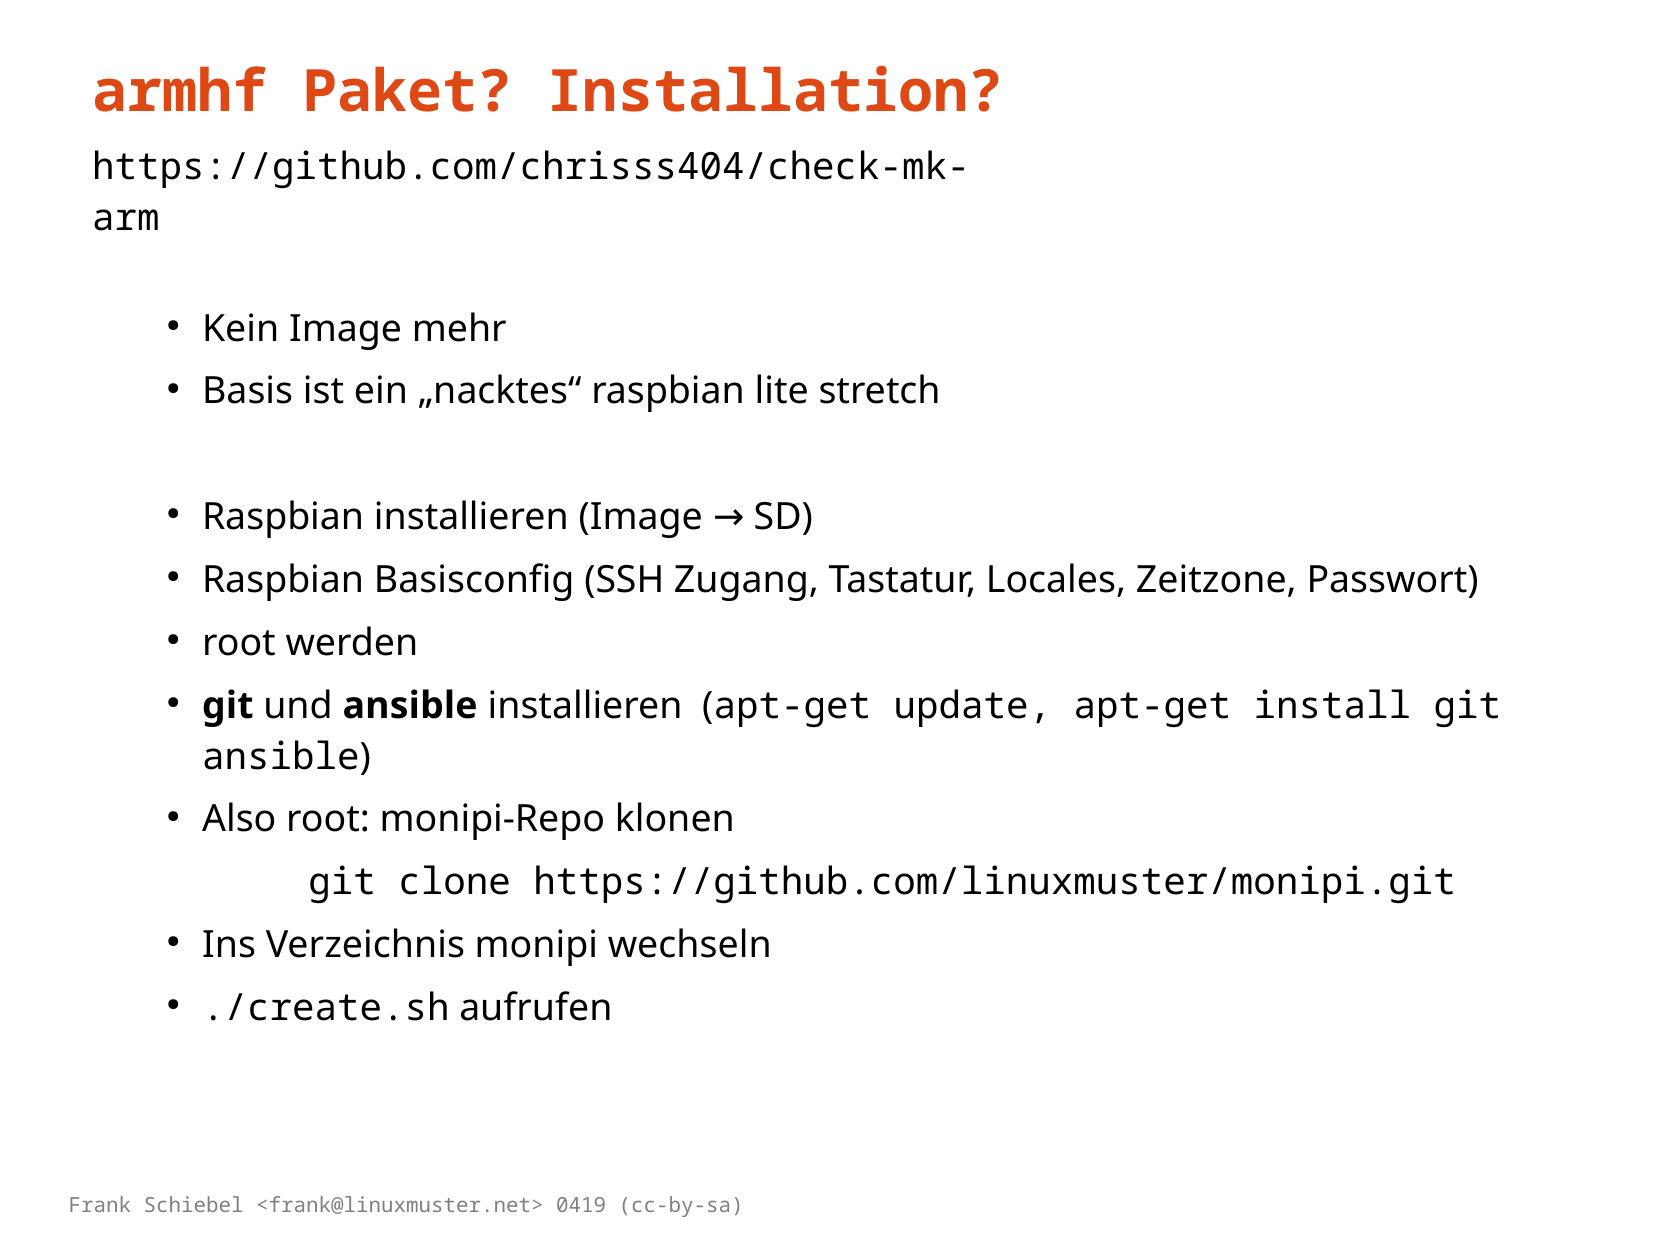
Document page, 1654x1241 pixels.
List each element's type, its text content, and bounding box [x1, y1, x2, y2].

text_box Kein Image mehr Basis ist ein „nacktes“ raspbian lite stretch Raspbian installieren (Image → SD) Raspbian Basisconfig (SSH Zugang, Tastatur, Locales, Zeitzone, Passwort) root werden git und ansible installieren (apt-get update, apt-get install git ansible) Also root: monipi-Repo klonen git clone https://github.com/linuxmuster/monipi.git Ins Verzeichnis monipi wechseln ./create.sh aufrufen [151, 293, 1590, 917]
text_box armhf Paket? Installation? [78, 42, 1130, 118]
text_box https://github.com/chrisss404/check-mk-arm [77, 132, 1013, 191]
